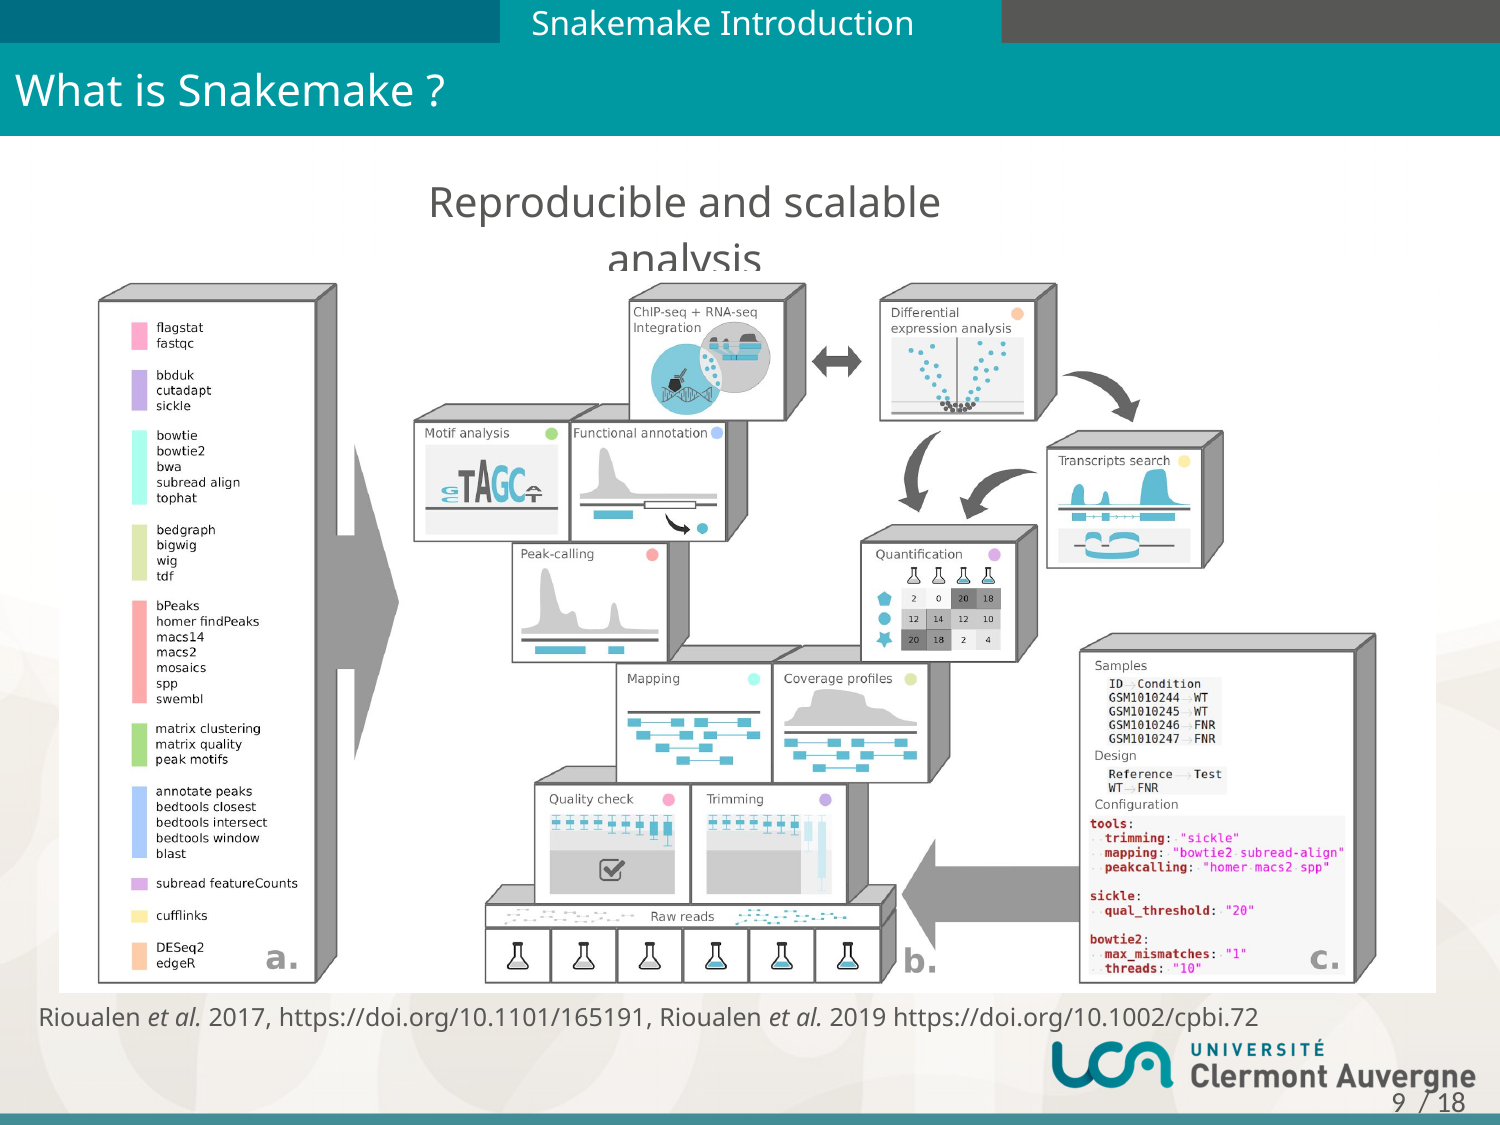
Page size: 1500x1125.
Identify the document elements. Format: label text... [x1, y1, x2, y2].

text_box Rioualen et al. 2017, https://doi.org/10.1101/165191, Rioualen et al. 2019 https://doi.org/10.1002/cpbi.72 [23, 992, 1226, 1044]
text_box What is Snakemake ? [0, 57, 1500, 136]
text_box Reproducible and scalable analysis [377, 165, 1123, 271]
text_box Snakemake Introduction [0, 0, 1500, 57]
picture [0, 136, 1500, 1125]
